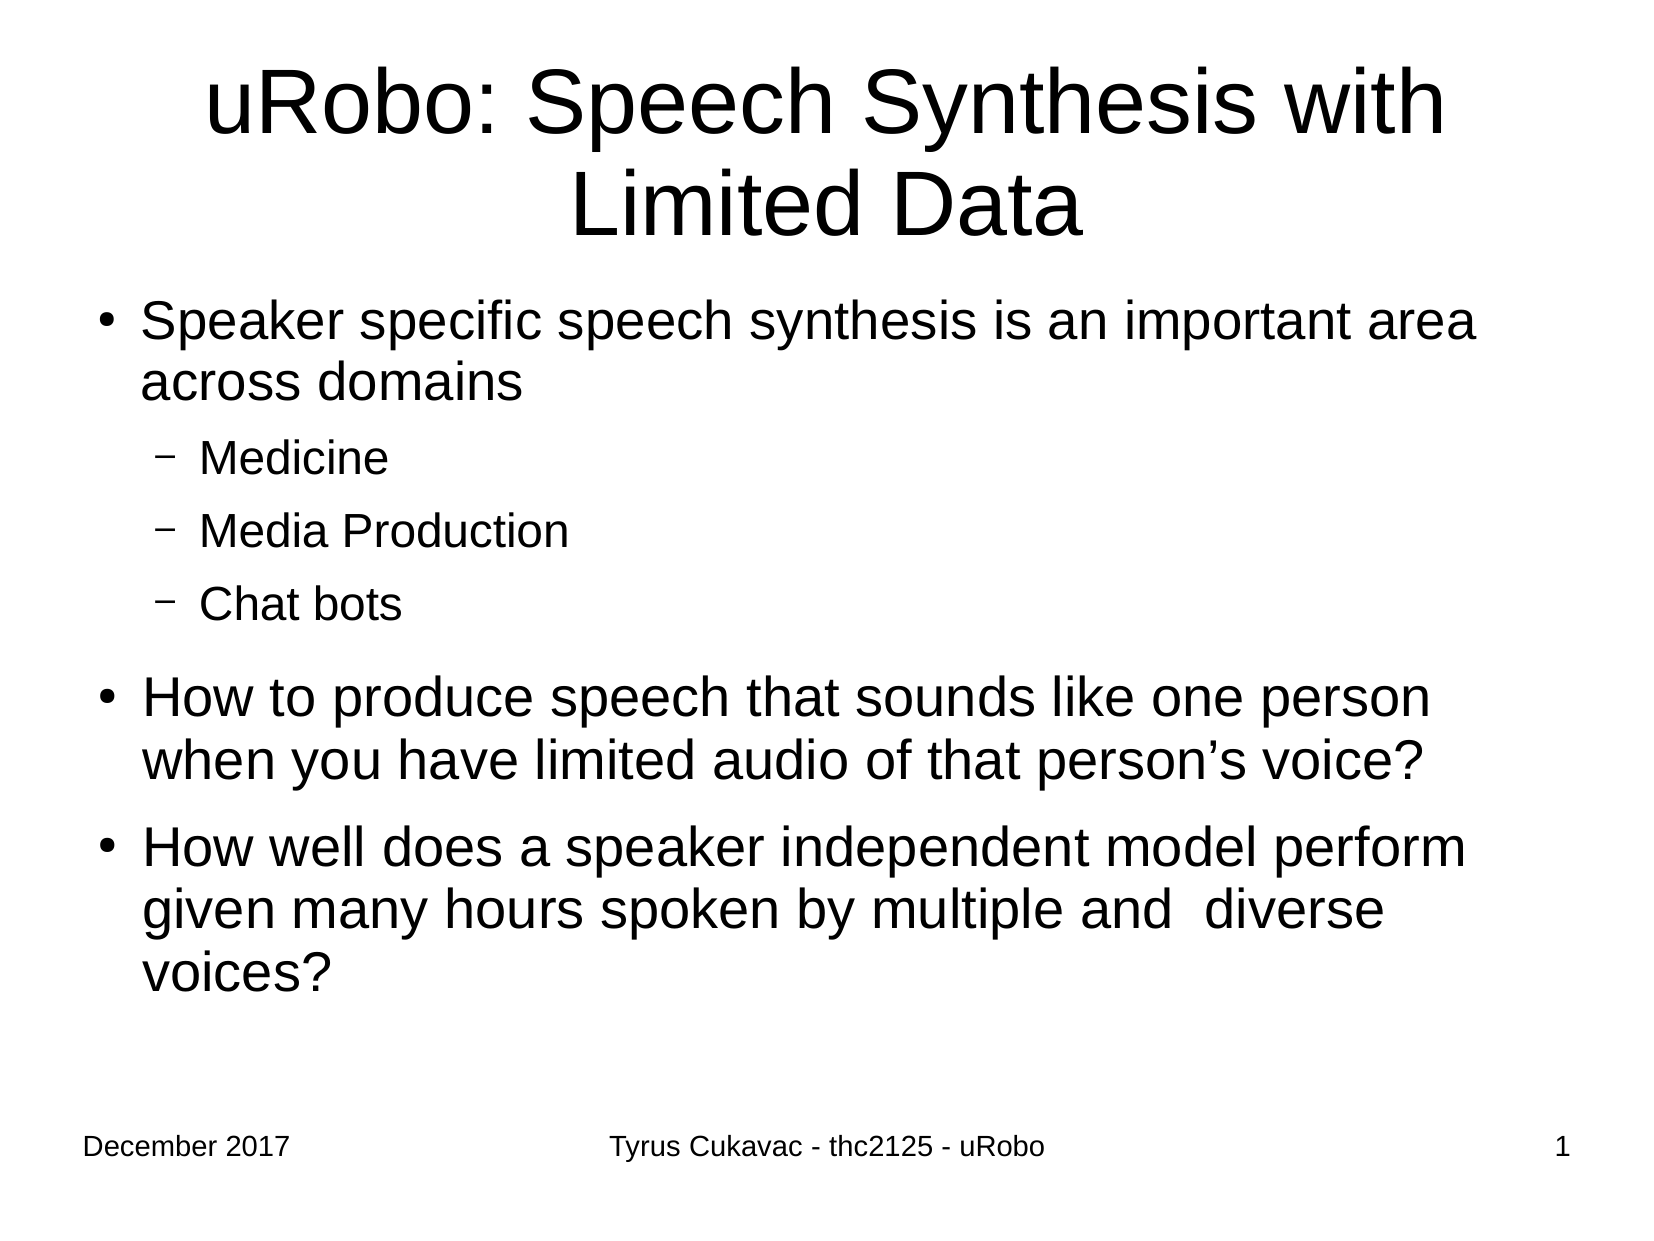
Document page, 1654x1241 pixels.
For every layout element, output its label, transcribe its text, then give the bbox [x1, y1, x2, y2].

list Speaker specific speech synthesis is an important area across domains Medicine Media Production Chat bots [82, 290, 1571, 634]
list How to produce speech that sounds like one person when you have limited audio of that person’s voice? How well does a speaker independent model perform given many hours spoken by multiple and diverse voices? [82, 665, 1571, 1009]
title uRobo: Speech Synthesis with Limited Data [82, 49, 1571, 257]
